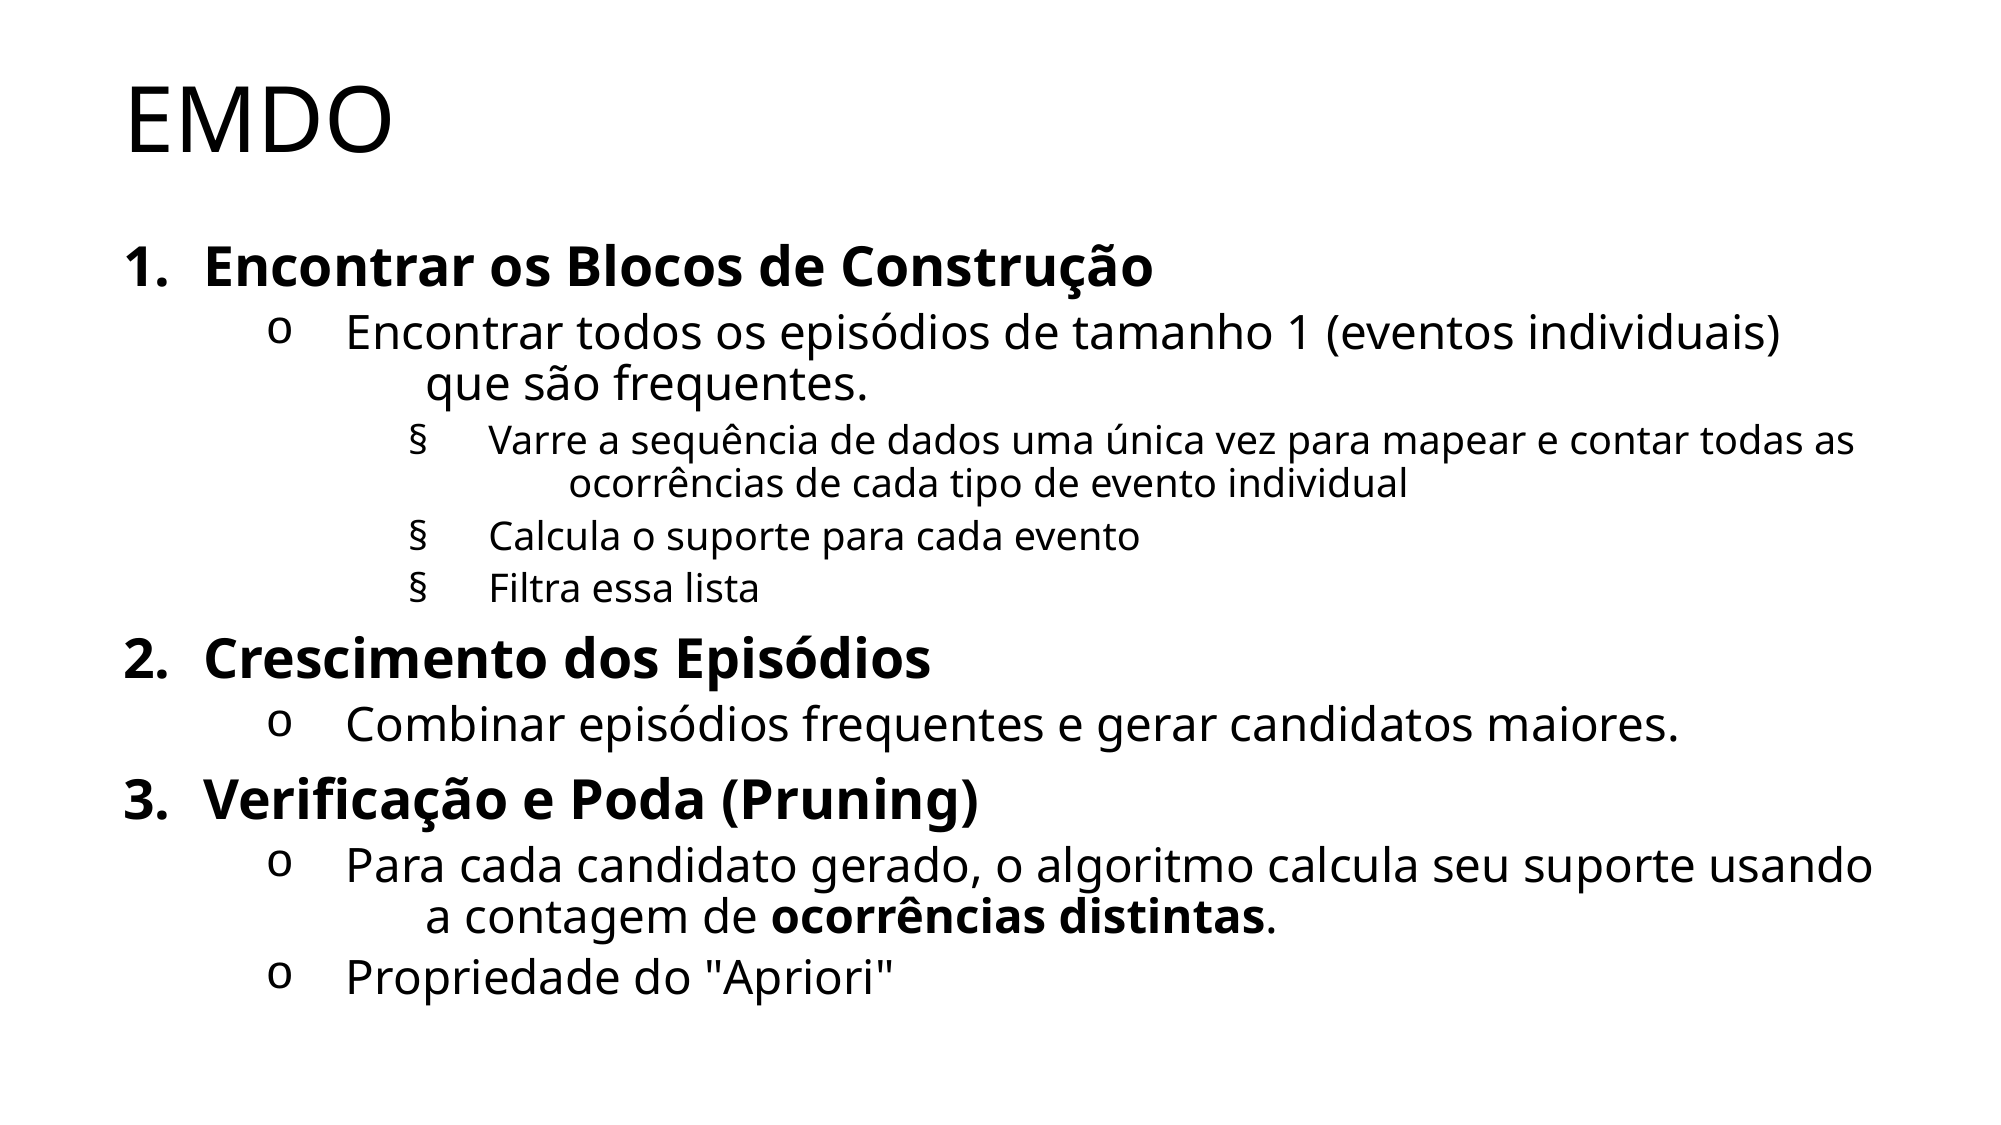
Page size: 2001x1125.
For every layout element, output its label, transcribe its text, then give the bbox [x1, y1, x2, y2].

title EMDO [108, 14, 1834, 231]
list Encontrar os Blocos de Construção Encontrar todos os episódios de tamanho 1 (eventos individuais) que são frequentes. Varre a sequência de dados uma única vez para mapear e contar todas as ocorrências de cada tipo de evento individual Calcula o suporte para cada evento Filtra essa lista Crescimento dos Episódios Combinar episódios frequentes e gerar candidatos maiores. Verificação e Poda (Pruning) Para cada candidato gerado, o algoritmo calcula seu suporte usando a contagem de ocorrências distintas. Propriedade do "Apriori" [108, 231, 1892, 1015]
